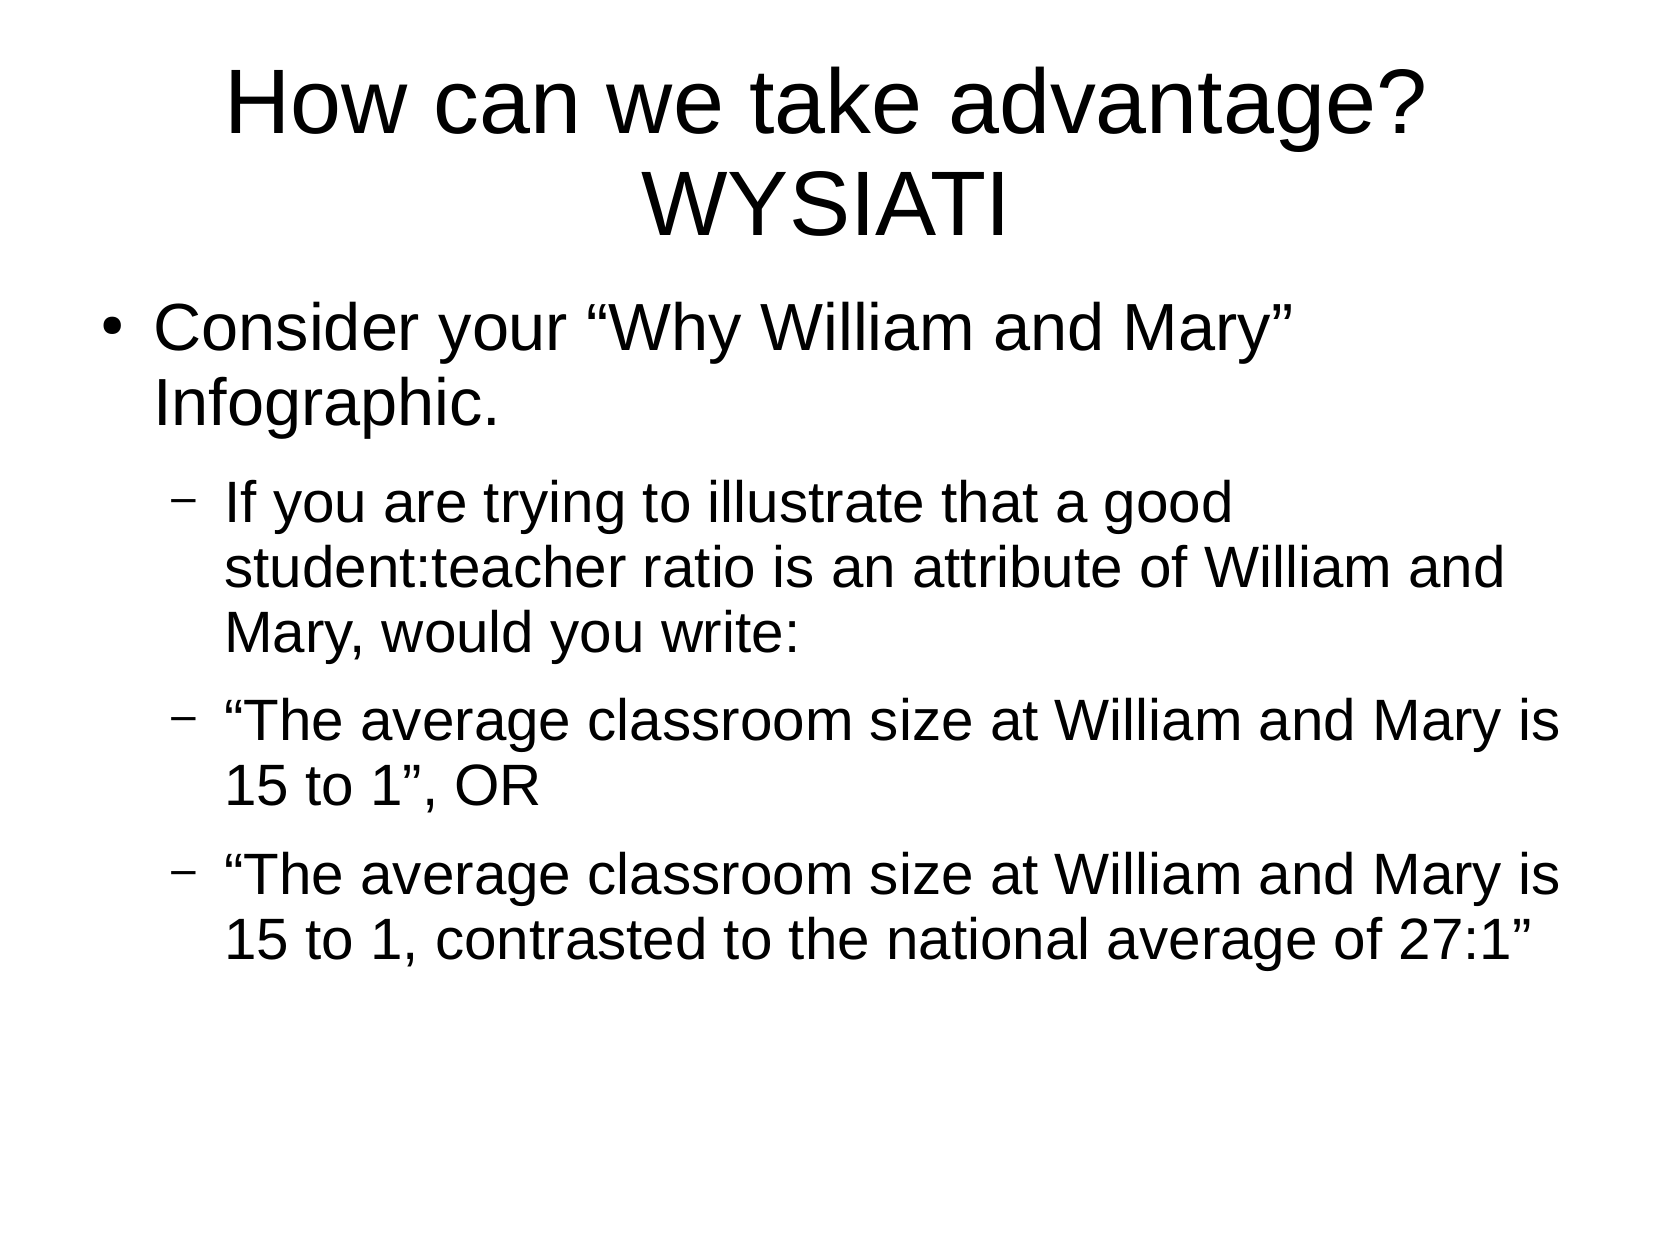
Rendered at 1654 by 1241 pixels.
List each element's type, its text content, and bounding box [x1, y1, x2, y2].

title How can we take advantage? WYSIATI [82, 49, 1571, 257]
list Consider your “Why William and Mary” Infographic. If you are trying to illustrate that a good student:teacher ratio is an attribute of William and Mary, would you write: “The average classroom size at William and Mary is 15 to 1”, OR “The average classroom size at William and Mary is 15 to 1, contrasted to the national average of 27:1” [82, 290, 1571, 1010]
